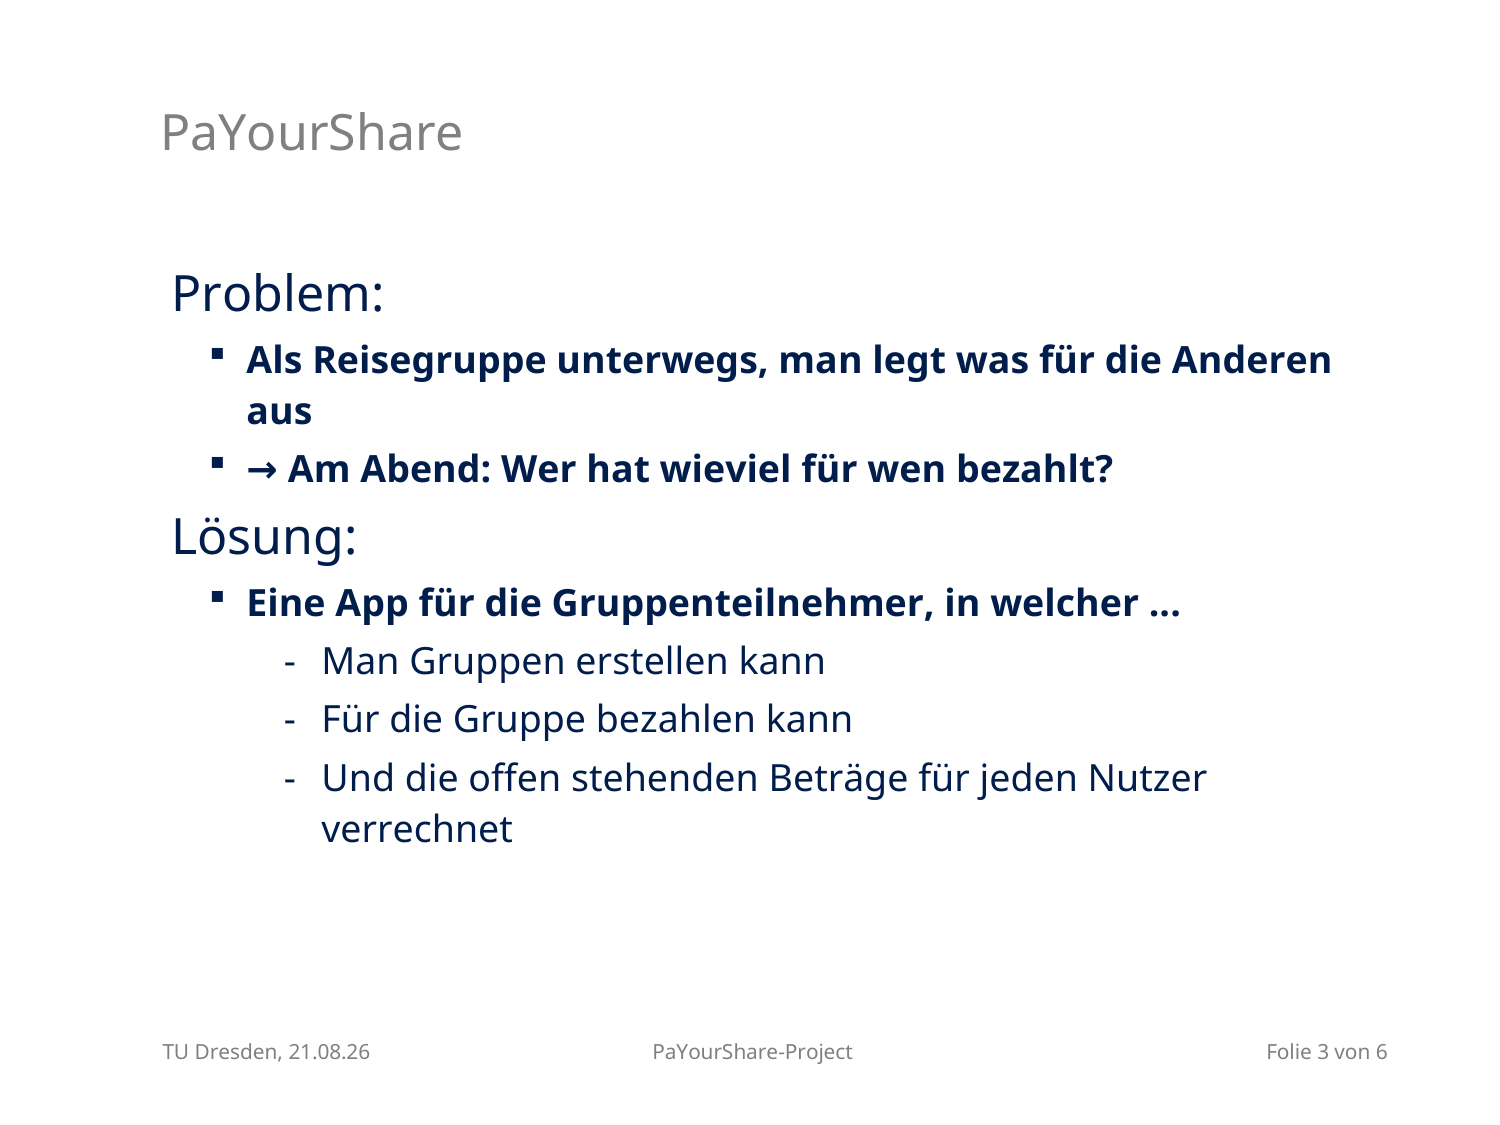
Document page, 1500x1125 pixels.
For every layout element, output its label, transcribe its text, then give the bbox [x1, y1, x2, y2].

list Problem: Als Reisegruppe unterwegs, man legt was für die Anderen aus → Am Abend: Wer hat wieviel für wen bezahlt? Lösung: Eine App für die Gruppenteilnehmer, in welcher ... Man Gruppen erstellen kann Für die Gruppe bezahlen kann Und die offen stehenden Beträge für jeden Nutzer verrechnet [59, 249, 1388, 975]
title PaYourShare [160, 93, 1392, 170]
